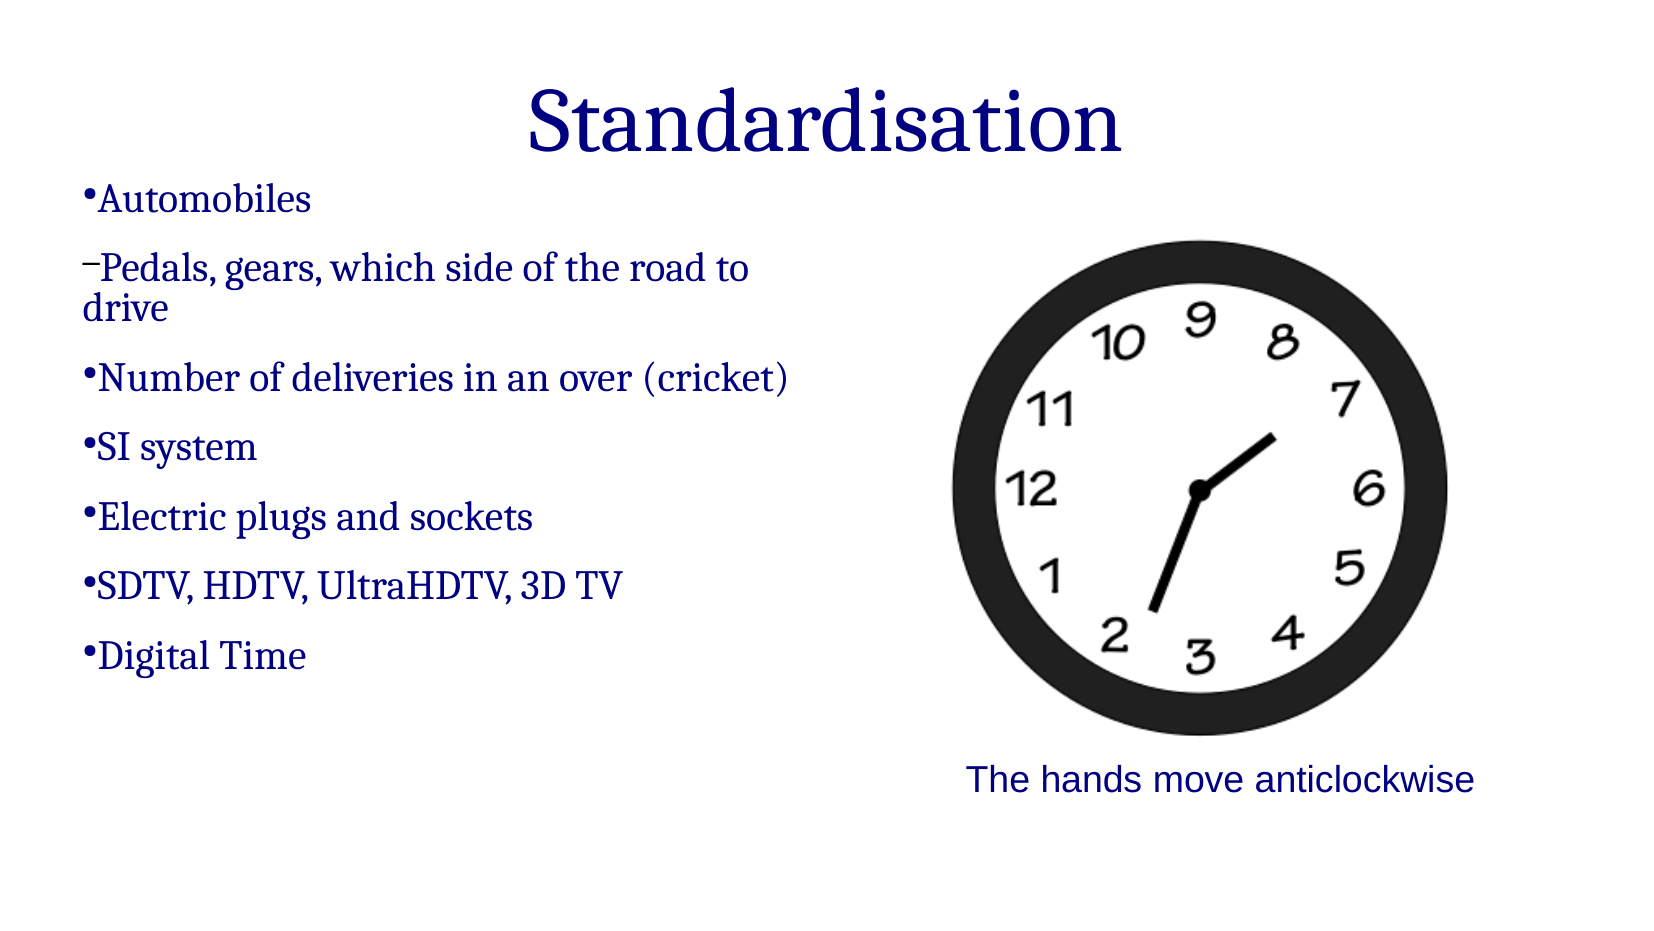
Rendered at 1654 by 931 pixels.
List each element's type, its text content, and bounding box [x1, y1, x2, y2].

picture [924, 217, 1493, 758]
list Automobiles Pedals, gears, which side of the road to drive Number of deliveries in an over (cricket) SI system Electric plugs and sockets SDTV, HDTV, UltraHDTV, 3D TV Digital Time [82, 180, 809, 720]
text_box The hands move anticlockwise [950, 751, 1490, 808]
title Standardisation [82, 37, 1571, 193]
